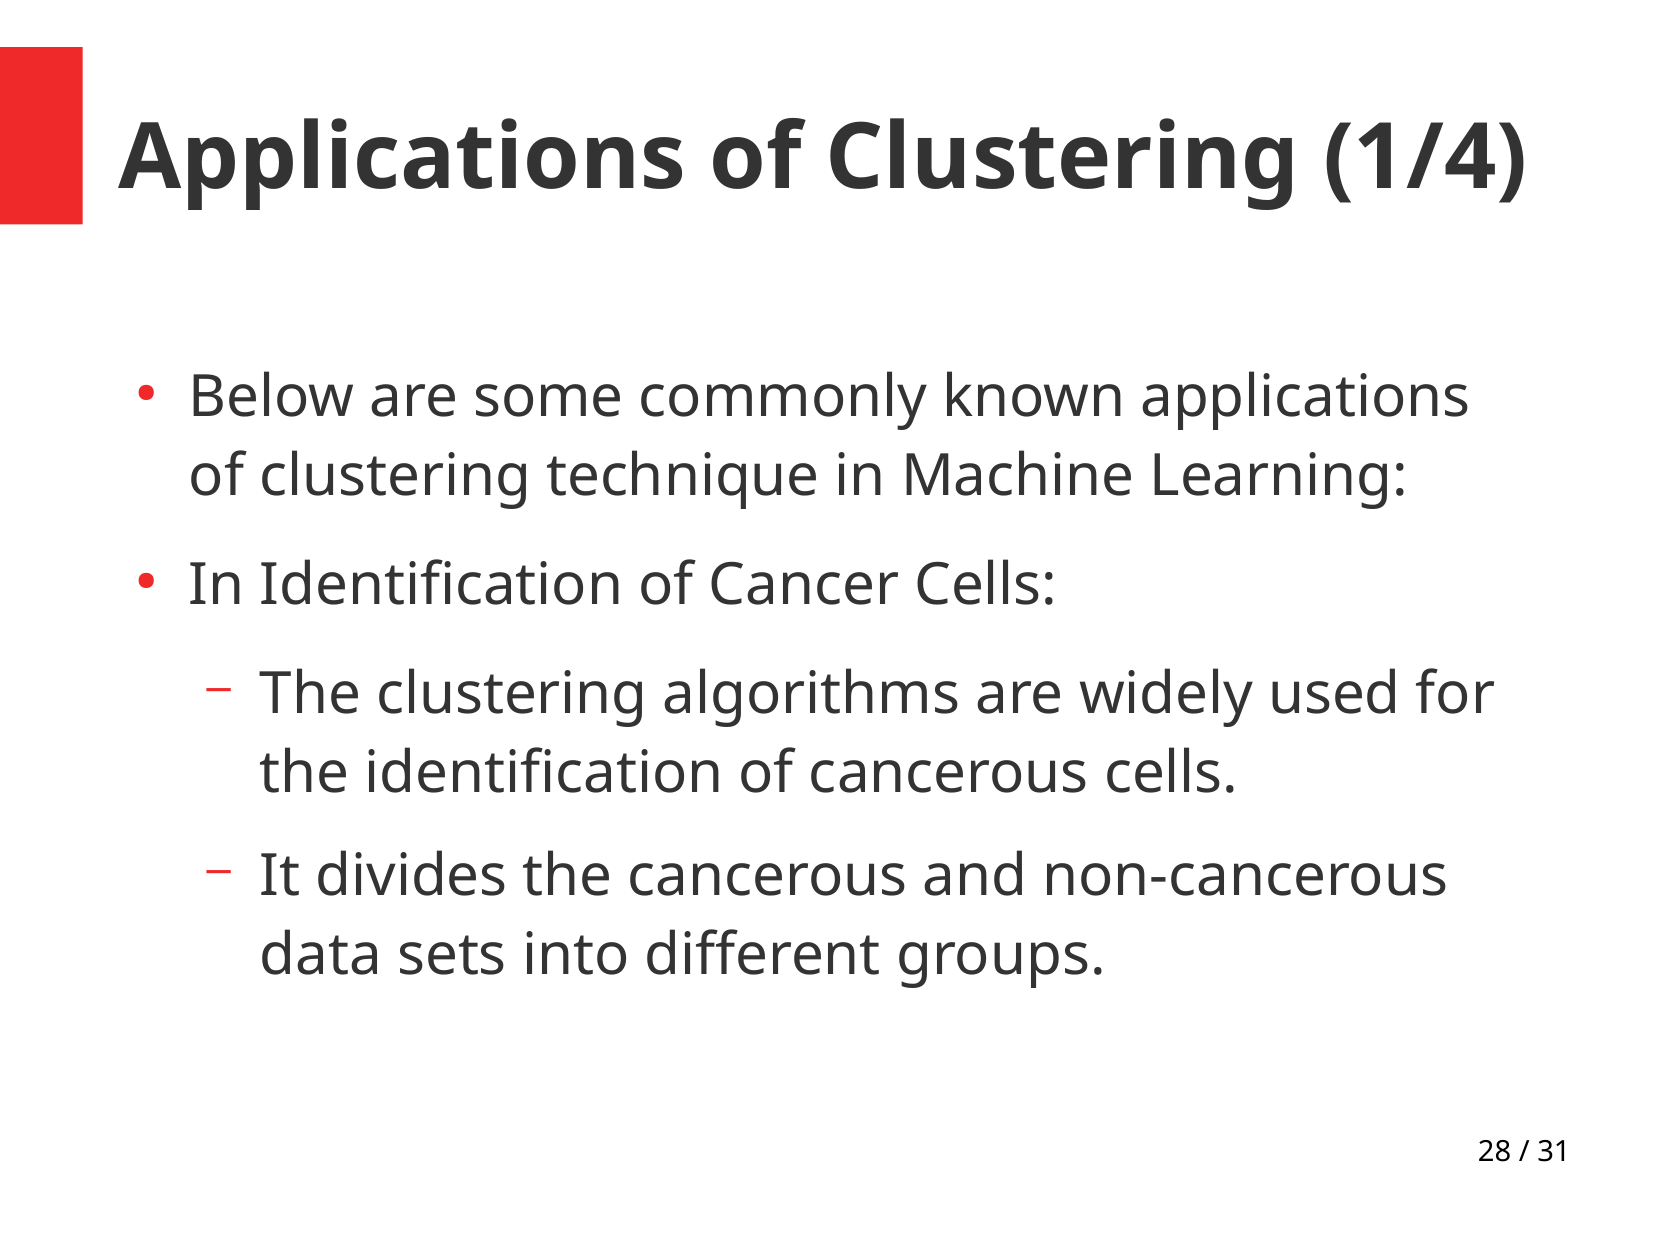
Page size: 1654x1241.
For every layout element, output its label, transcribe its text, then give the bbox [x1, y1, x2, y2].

list Below are some commonly known applications of clustering technique in Machine Learning: In Identification of Cancer Cells: The clustering algorithms are widely used for the identification of cancerous cells. It divides the cancerous and non-cancerous data sets into different groups. [118, 354, 1536, 1074]
title Applications of Clustering (1/4) [118, 49, 1571, 257]
